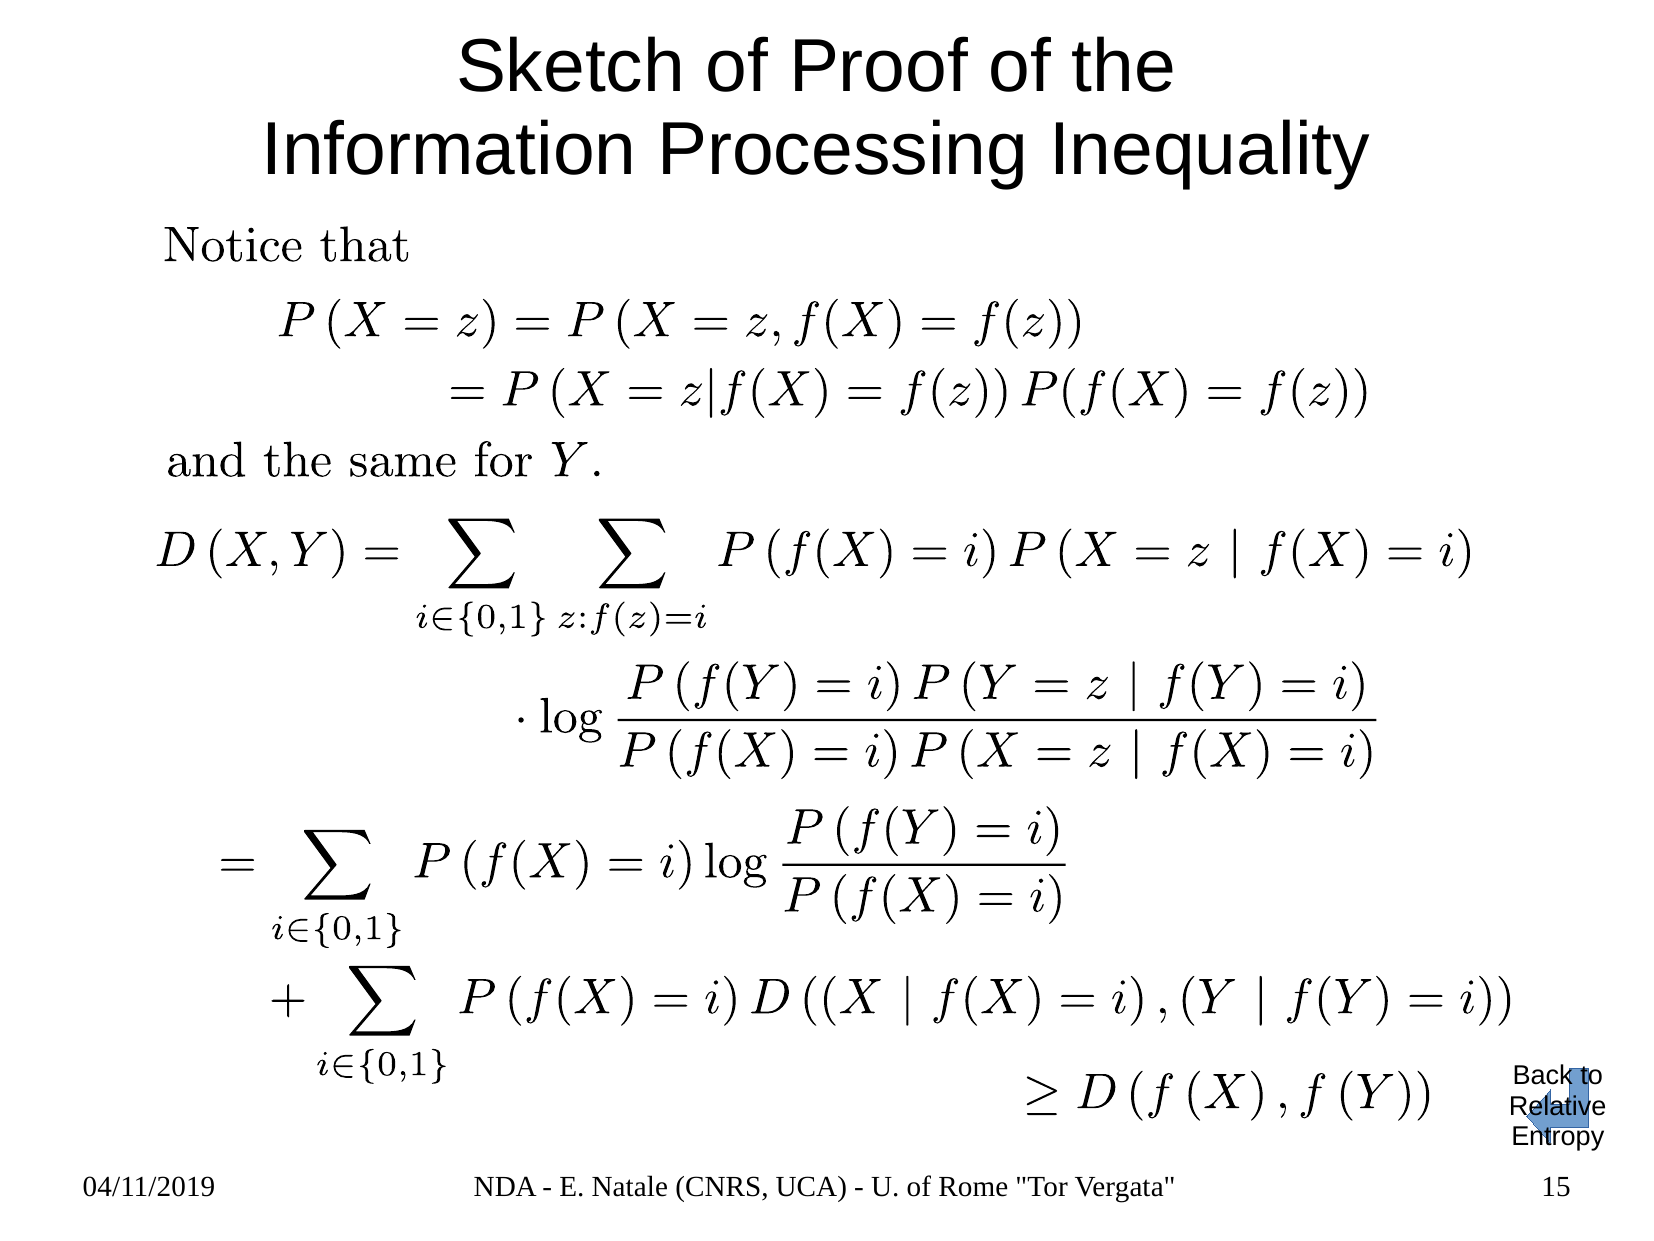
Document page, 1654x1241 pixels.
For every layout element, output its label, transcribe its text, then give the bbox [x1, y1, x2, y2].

text_box [164, 226, 409, 262]
text_box [278, 298, 1080, 349]
text_box [156, 518, 1471, 780]
text_box [220, 806, 1066, 949]
text_box [271, 965, 1511, 1121]
text_box [450, 367, 1367, 418]
title Sketch of Proof of the Information Processing Inequality [82, 22, 1571, 191]
text_box Back to Relative Entropy [1526, 1068, 1589, 1138]
text_box [168, 441, 600, 477]
